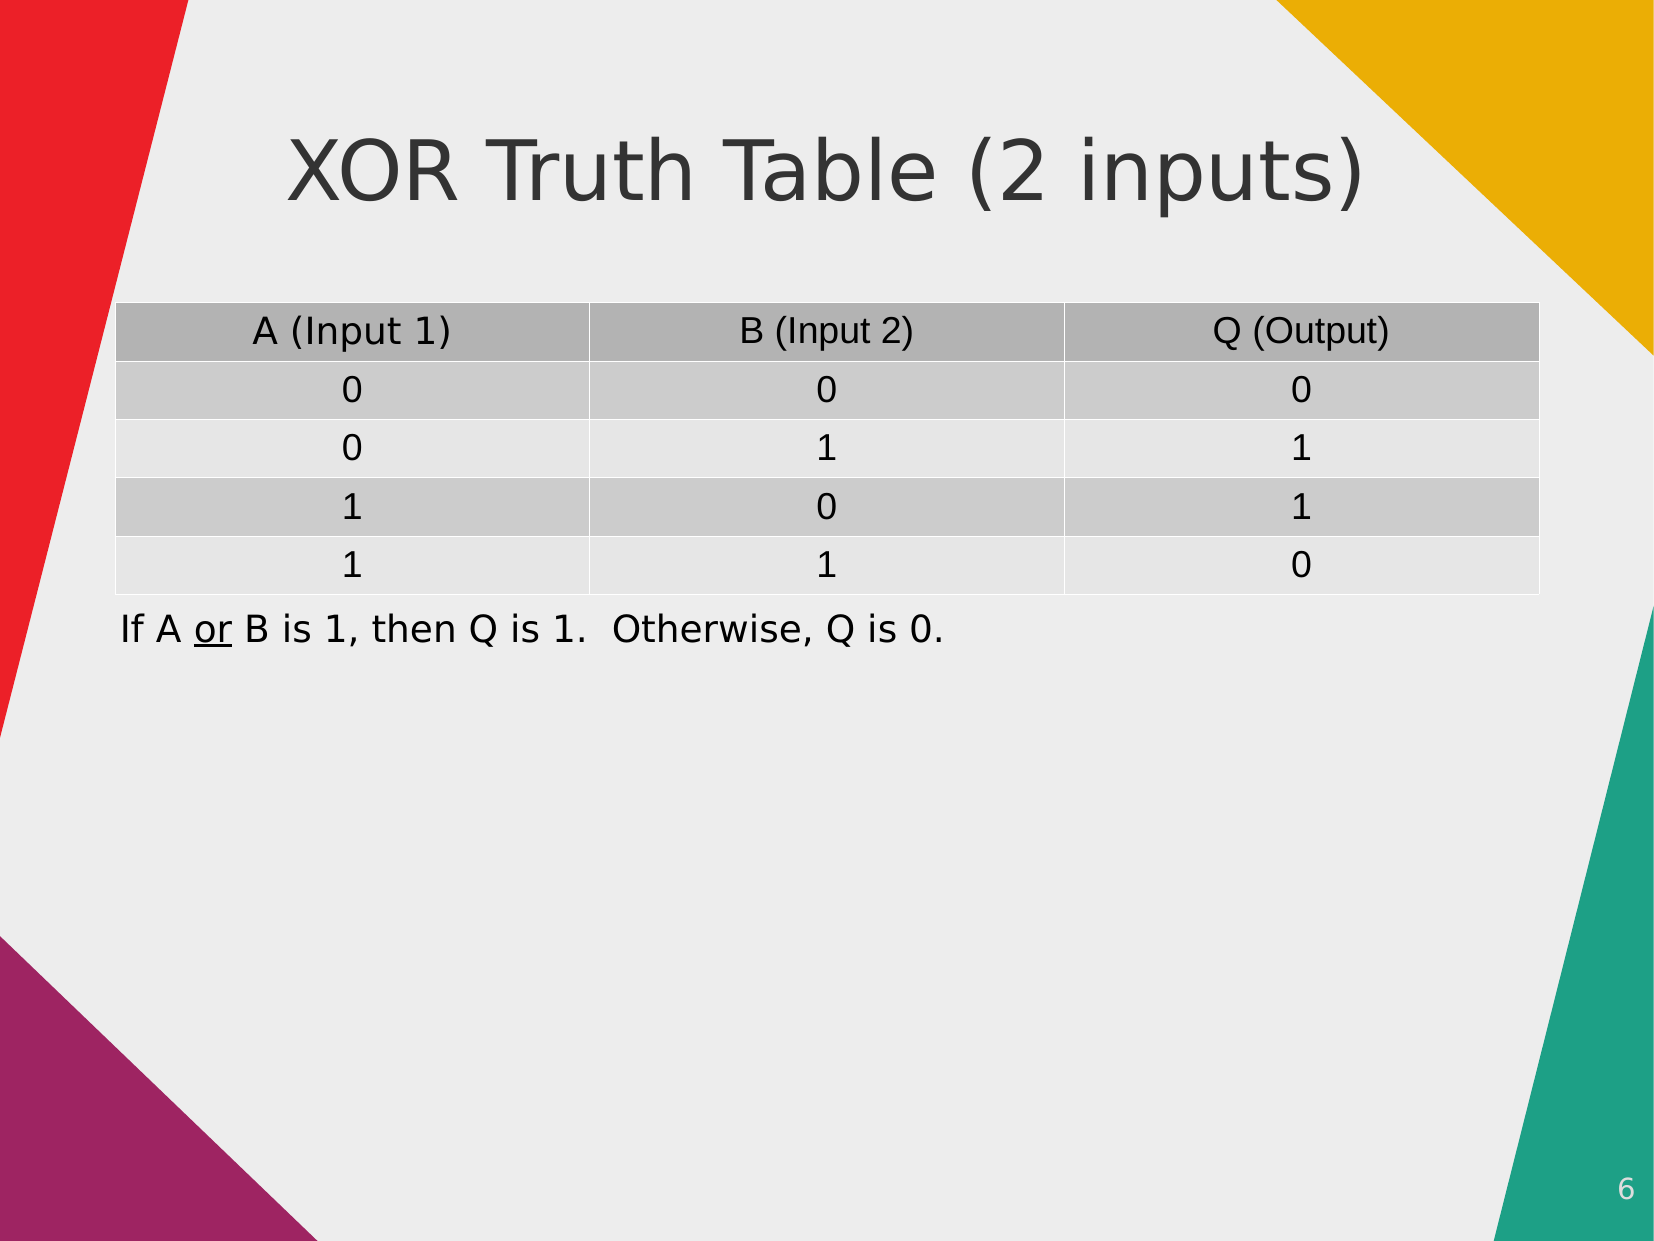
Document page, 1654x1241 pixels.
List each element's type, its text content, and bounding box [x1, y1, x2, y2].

text_box If A or B is 1, then Q is 1. Otherwise, Q is 0. [105, 600, 1546, 659]
table_cell 0 [116, 420, 589, 477]
table_header A (Input 1) [116, 303, 589, 361]
table_cell 0 [1065, 537, 1539, 594]
title XOR Truth Table (2 inputs) [114, 73, 1539, 271]
table_cell 1 [116, 537, 589, 594]
table_cell 0 [590, 362, 1064, 419]
table_cell 1 [1065, 478, 1539, 536]
table_header Q (Output) [1065, 303, 1539, 361]
table_cell 1 [1065, 420, 1539, 477]
table_header B (Input 2) [590, 303, 1064, 361]
table_cell 1 [116, 478, 589, 536]
table_cell 1 [590, 537, 1064, 594]
table_cell 0 [590, 478, 1064, 536]
table_cell 1 [590, 420, 1064, 477]
table_cell 0 [1065, 362, 1539, 419]
table_cell 0 [116, 362, 589, 419]
